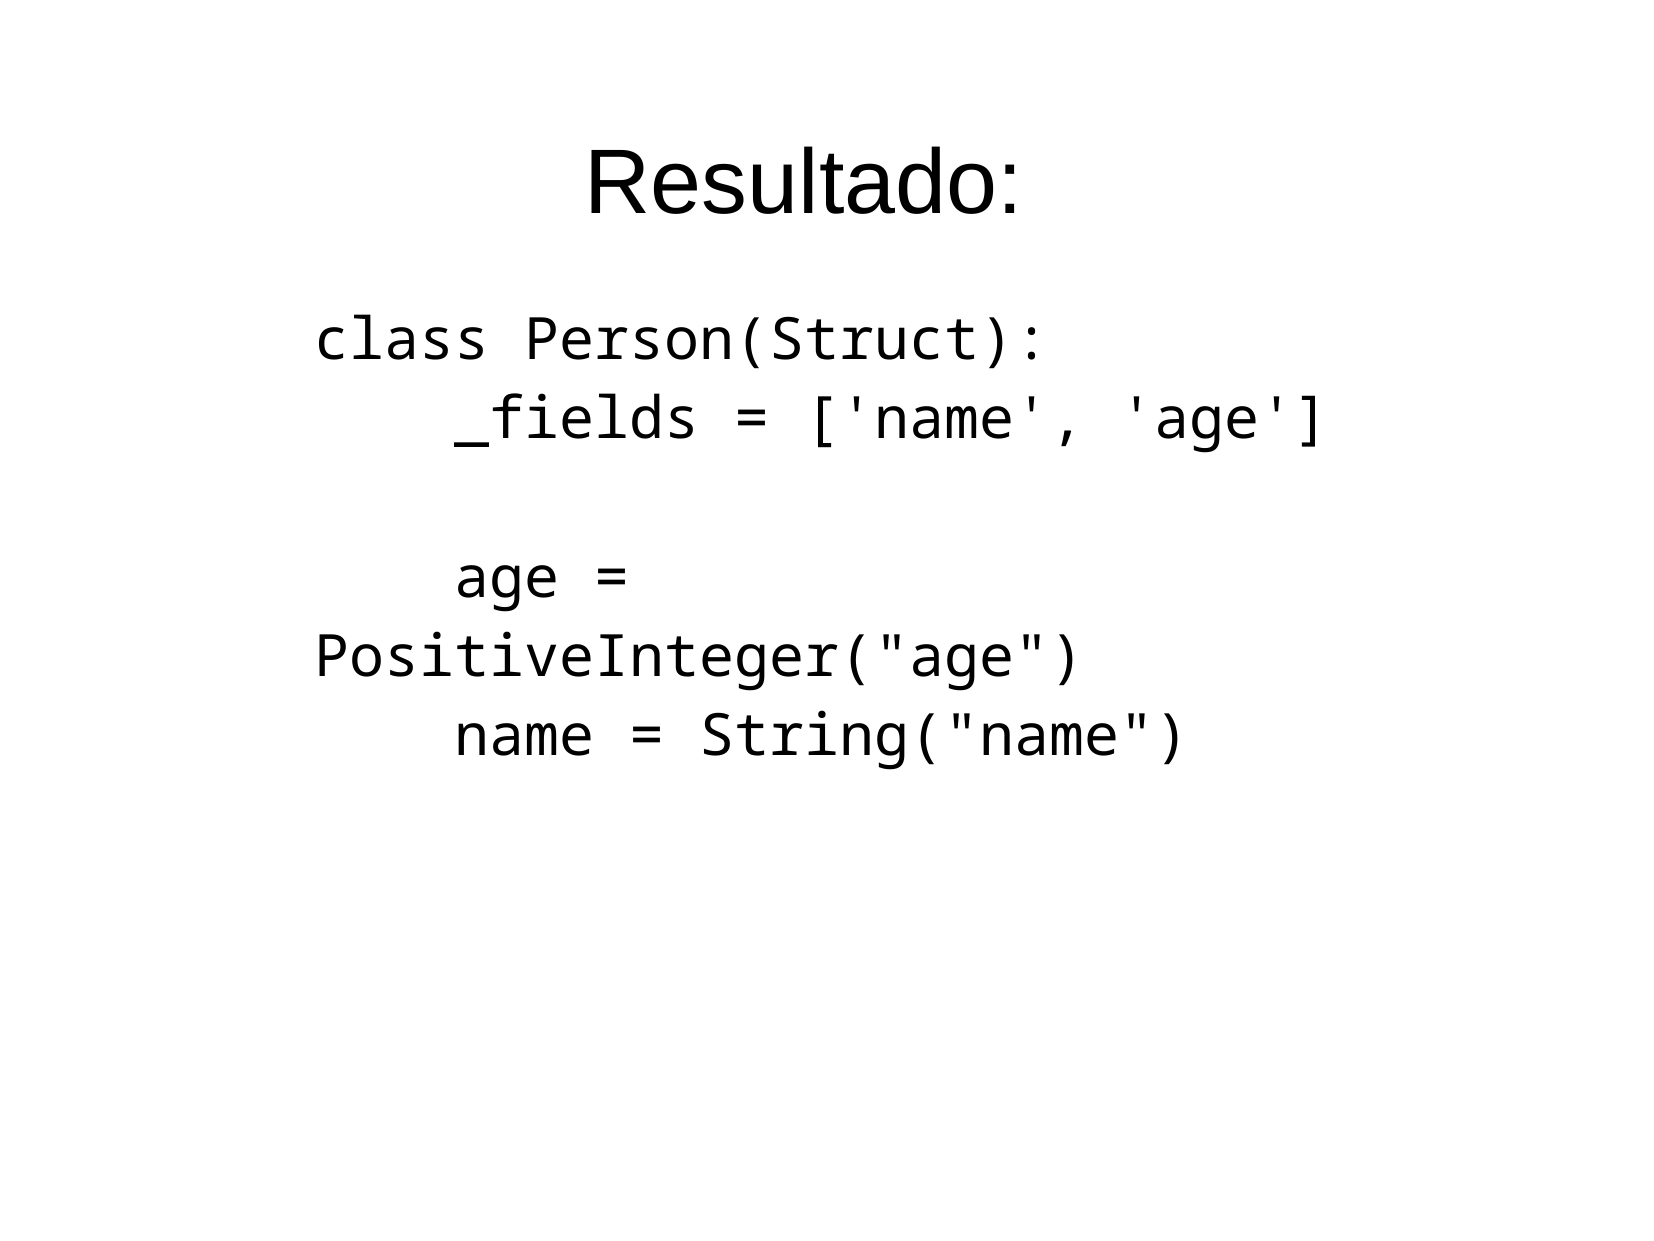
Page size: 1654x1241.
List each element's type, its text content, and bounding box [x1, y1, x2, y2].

text_box class Person(Struct): _fields = ['name', 'age'] age = PositiveInteger("age") name = String("name") [300, 289, 1366, 950]
title Resultado: [60, 77, 1549, 286]
